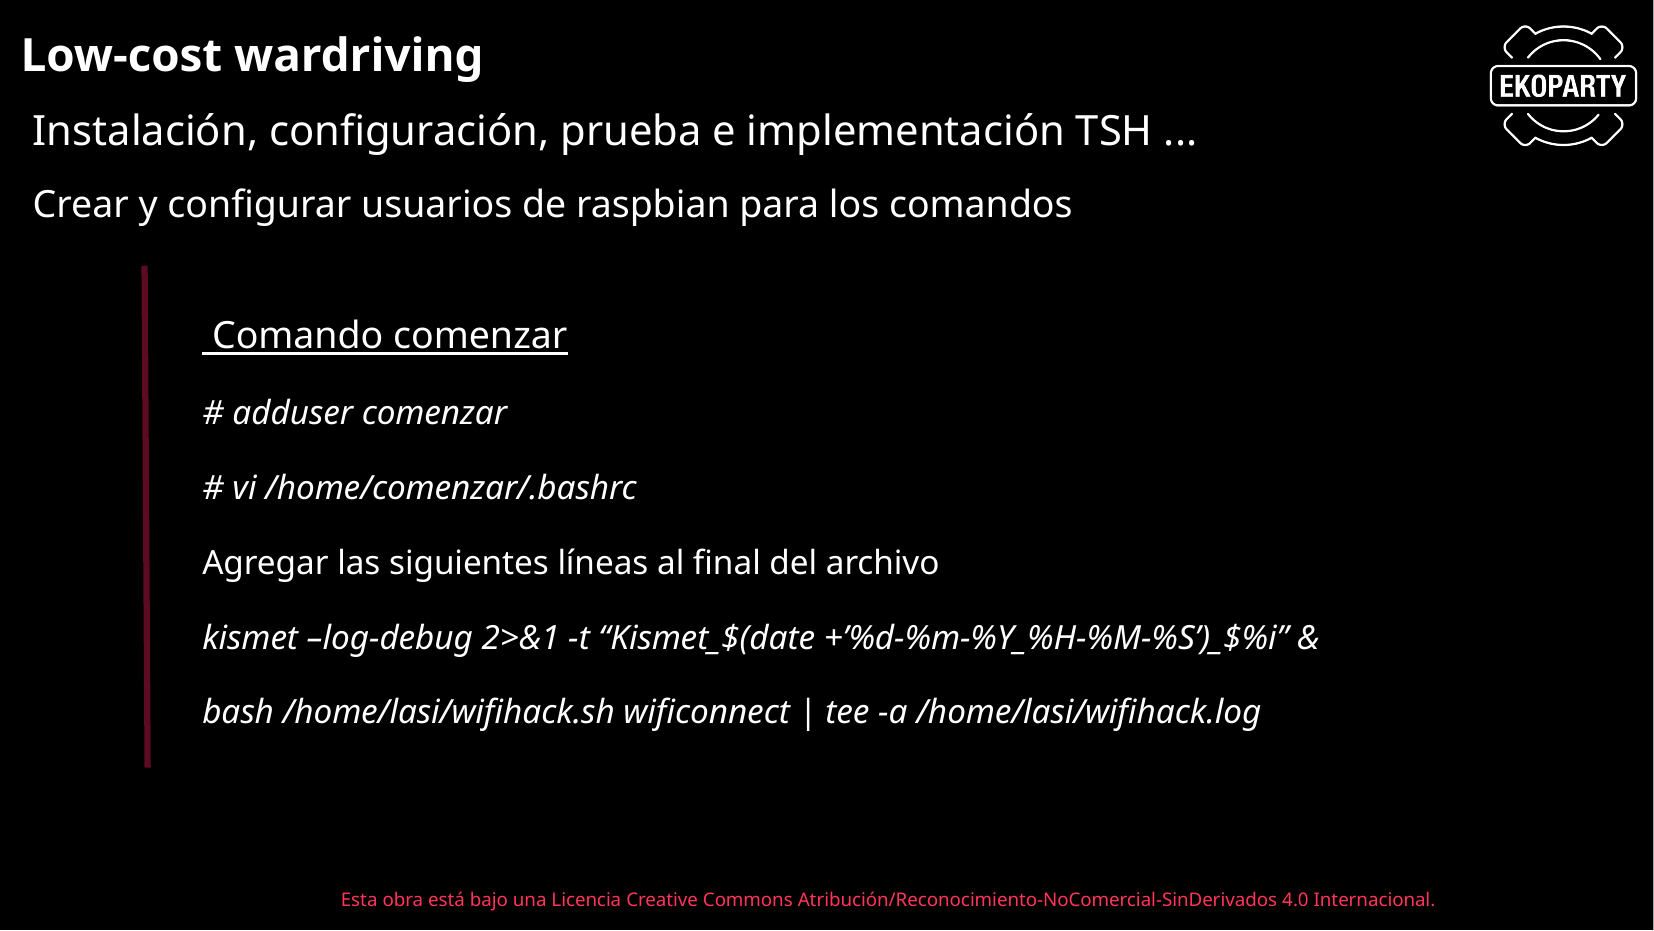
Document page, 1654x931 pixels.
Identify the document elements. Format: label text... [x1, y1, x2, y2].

text_box Low-cost wardriving [5, 15, 1476, 88]
text_box Instalación, configuración, prueba e implementación TSH ... [17, 93, 1472, 162]
text_box Crear y configurar usuarios de raspbian para los comandos [17, 170, 1472, 238]
text_box Esta obra está bajo una Licencia Creative Commons Atribución/Reconocimiento-NoComercial-SinDerivados 4.0 Internacional. [326, 878, 1654, 917]
picture [1476, 0, 1654, 178]
text_box Comando comenzar # adduser comenzar # vi /home/comenzar/.bashrc Agregar las siguientes líneas al final del archivo kismet –log-debug 2>&1 -t “Kismet_$(date +’%d-%m-%Y_%H-%M-%S’)_$%i” & bash /home/lasi/wifihack.sh wificonnect | tee -a /home/lasi/wifihack.log [187, 301, 1629, 719]
